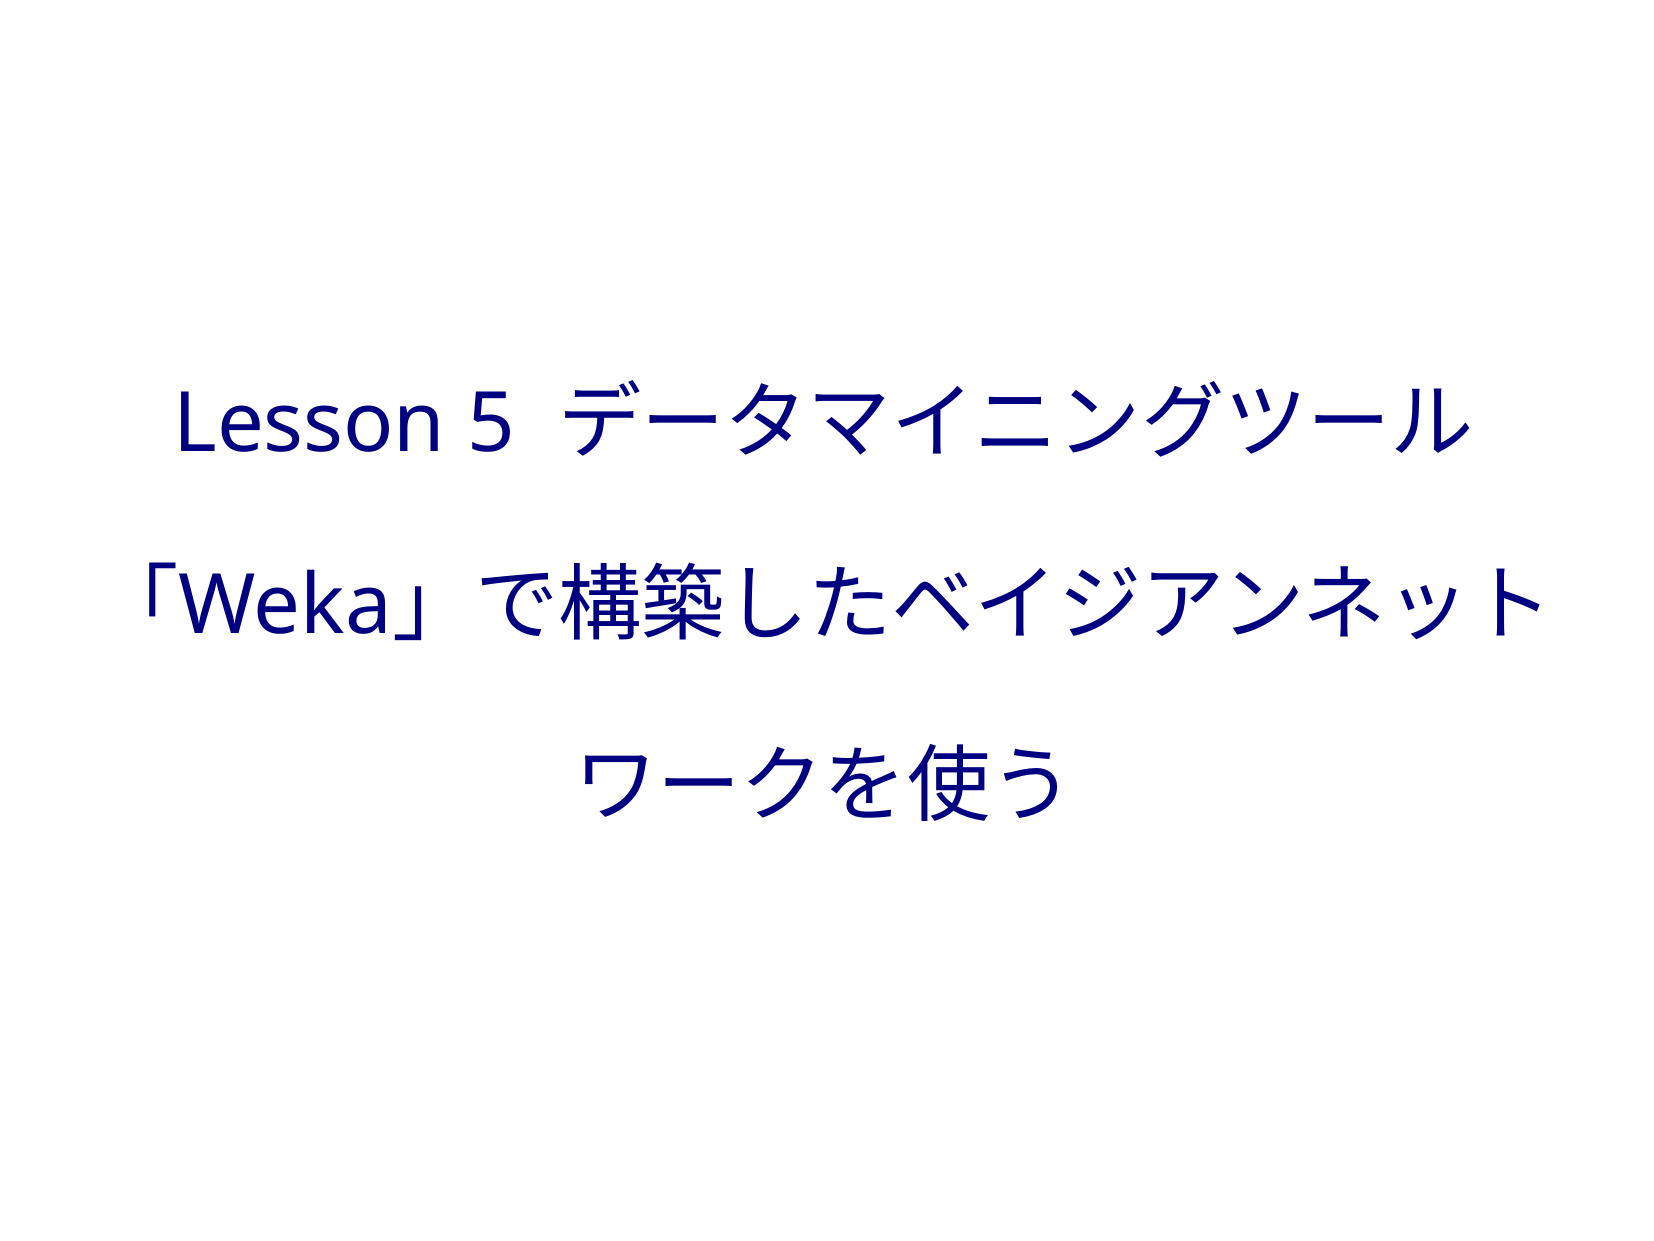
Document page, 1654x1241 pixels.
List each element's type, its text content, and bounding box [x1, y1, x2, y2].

title Lesson 5 データマイニングツール「Weka」で構築したベイジアンネットワークを使う [17, 454, 1630, 679]
